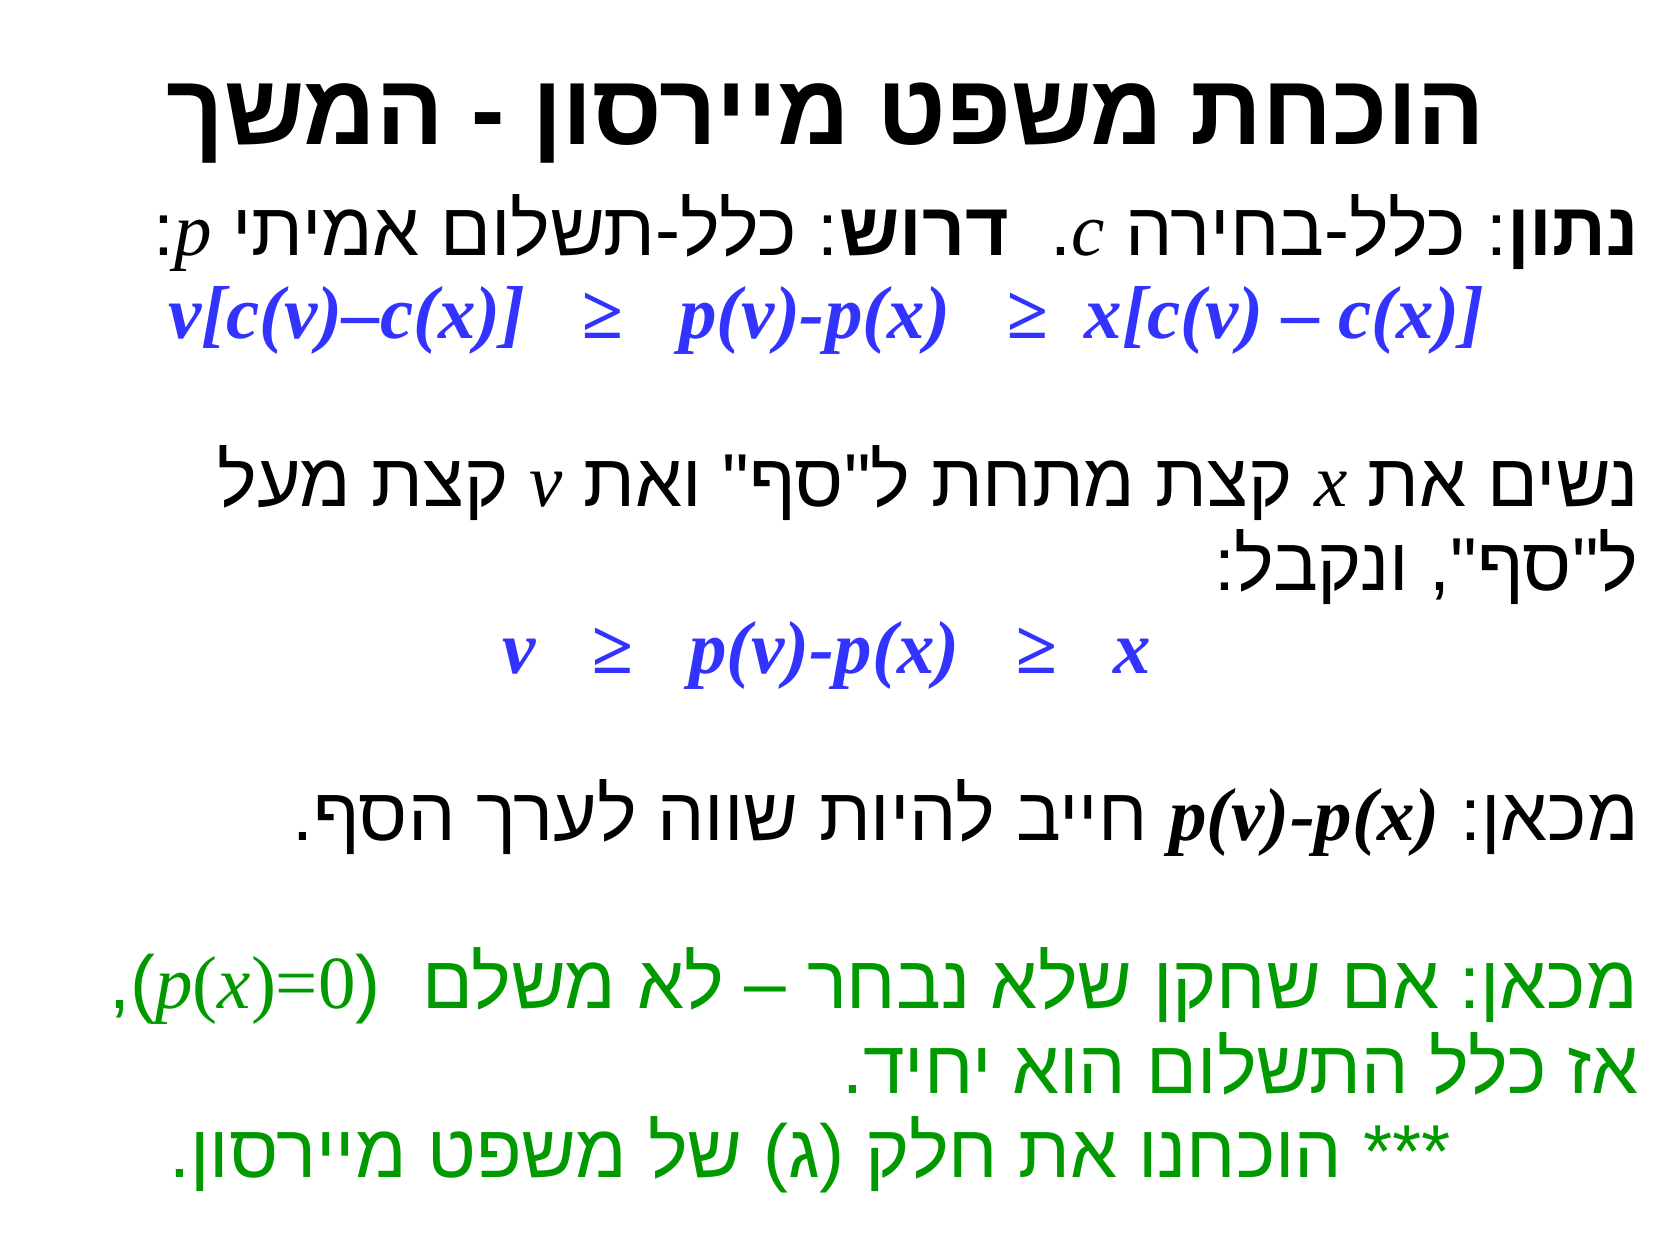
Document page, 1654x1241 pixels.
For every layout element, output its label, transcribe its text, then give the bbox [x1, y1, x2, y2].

title הוכחת משפט מיירסון - המשך [0, 21, 1654, 180]
text_box נתון: כלל-בחירה c. דרוש: כלל-תשלום אמיתי p: v[c(v)–c(x)] ≥ p(v)-p(x) ≥ x[c(v) – c(x)] נשים את x קצת מתחת ל"סף" ואת v קצת מעל ל"סף", ונקבל: v ≥ p(v)-p(x) ≥ x מכאן: p(v)-p(x) חייב להיות שווה לערך הסף. מכאן: אם שחקן שלא נבחר – לא משלם (p(x)=0), אז כלל התשלום הוא יחיד. *** הוכחנו את חלק (ג) של משפט מיירסון. [0, 180, 1654, 1239]
